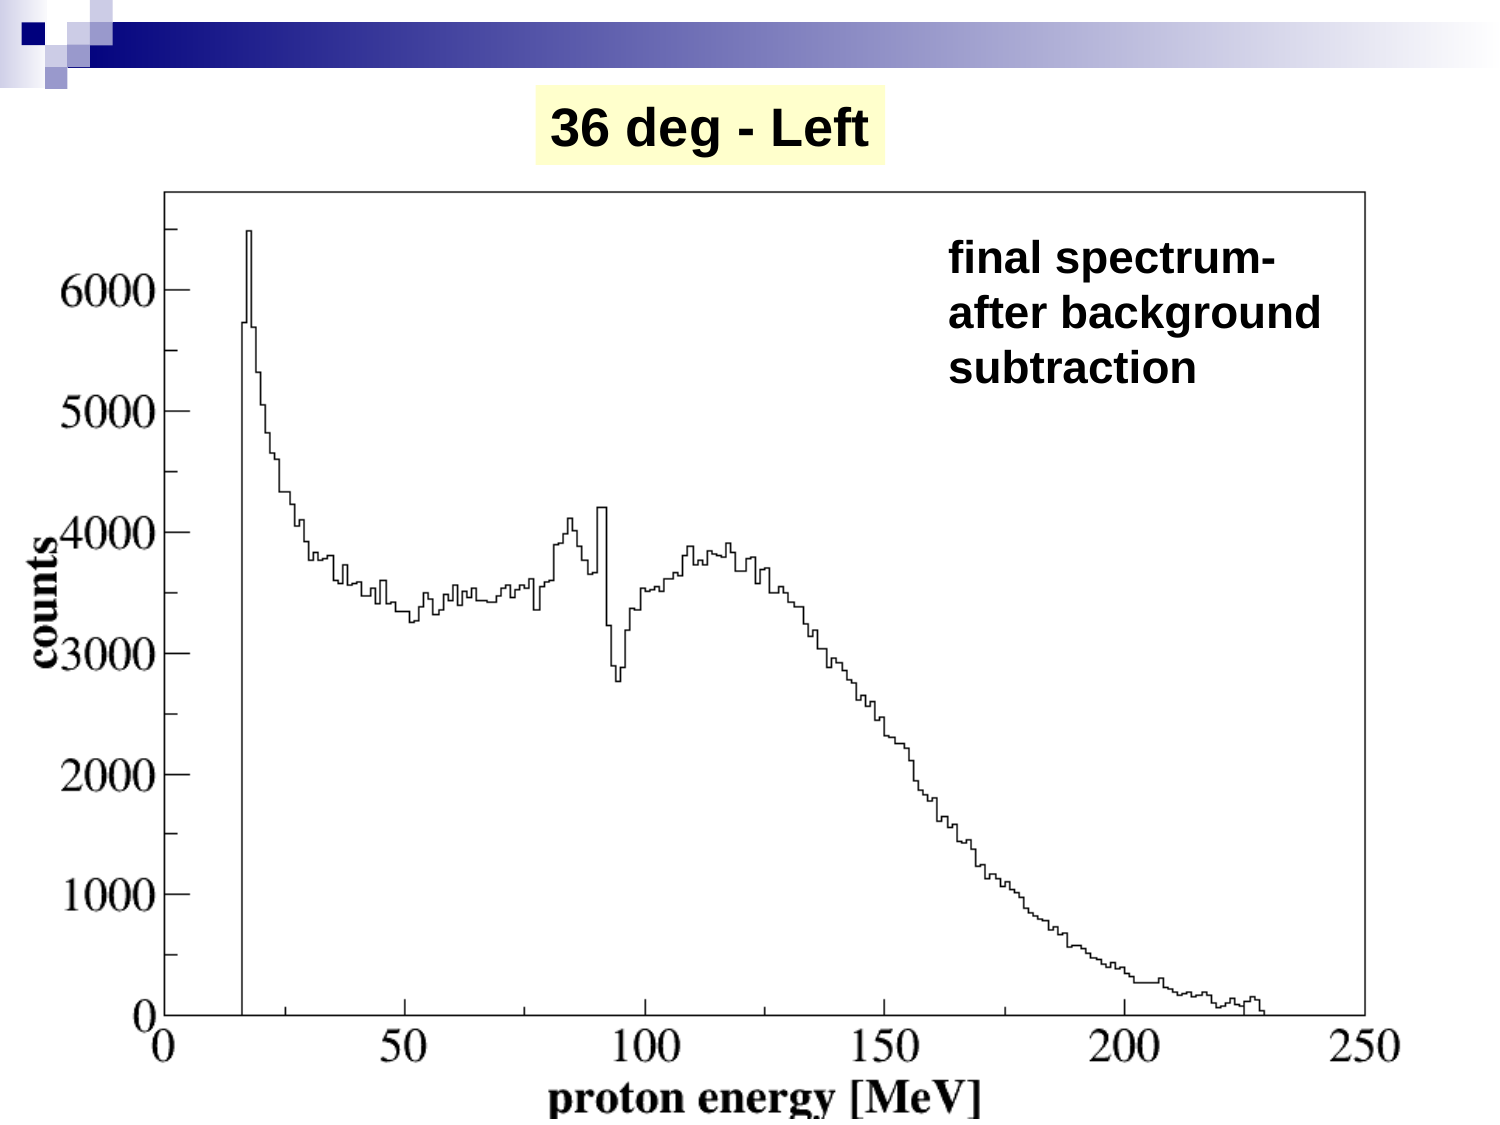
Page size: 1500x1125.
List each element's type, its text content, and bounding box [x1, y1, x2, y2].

text_box final spectrum- after background subtraction [933, 220, 1351, 400]
picture [15, 89, 1500, 1119]
text_box 36 deg - Left [535, 85, 886, 165]
